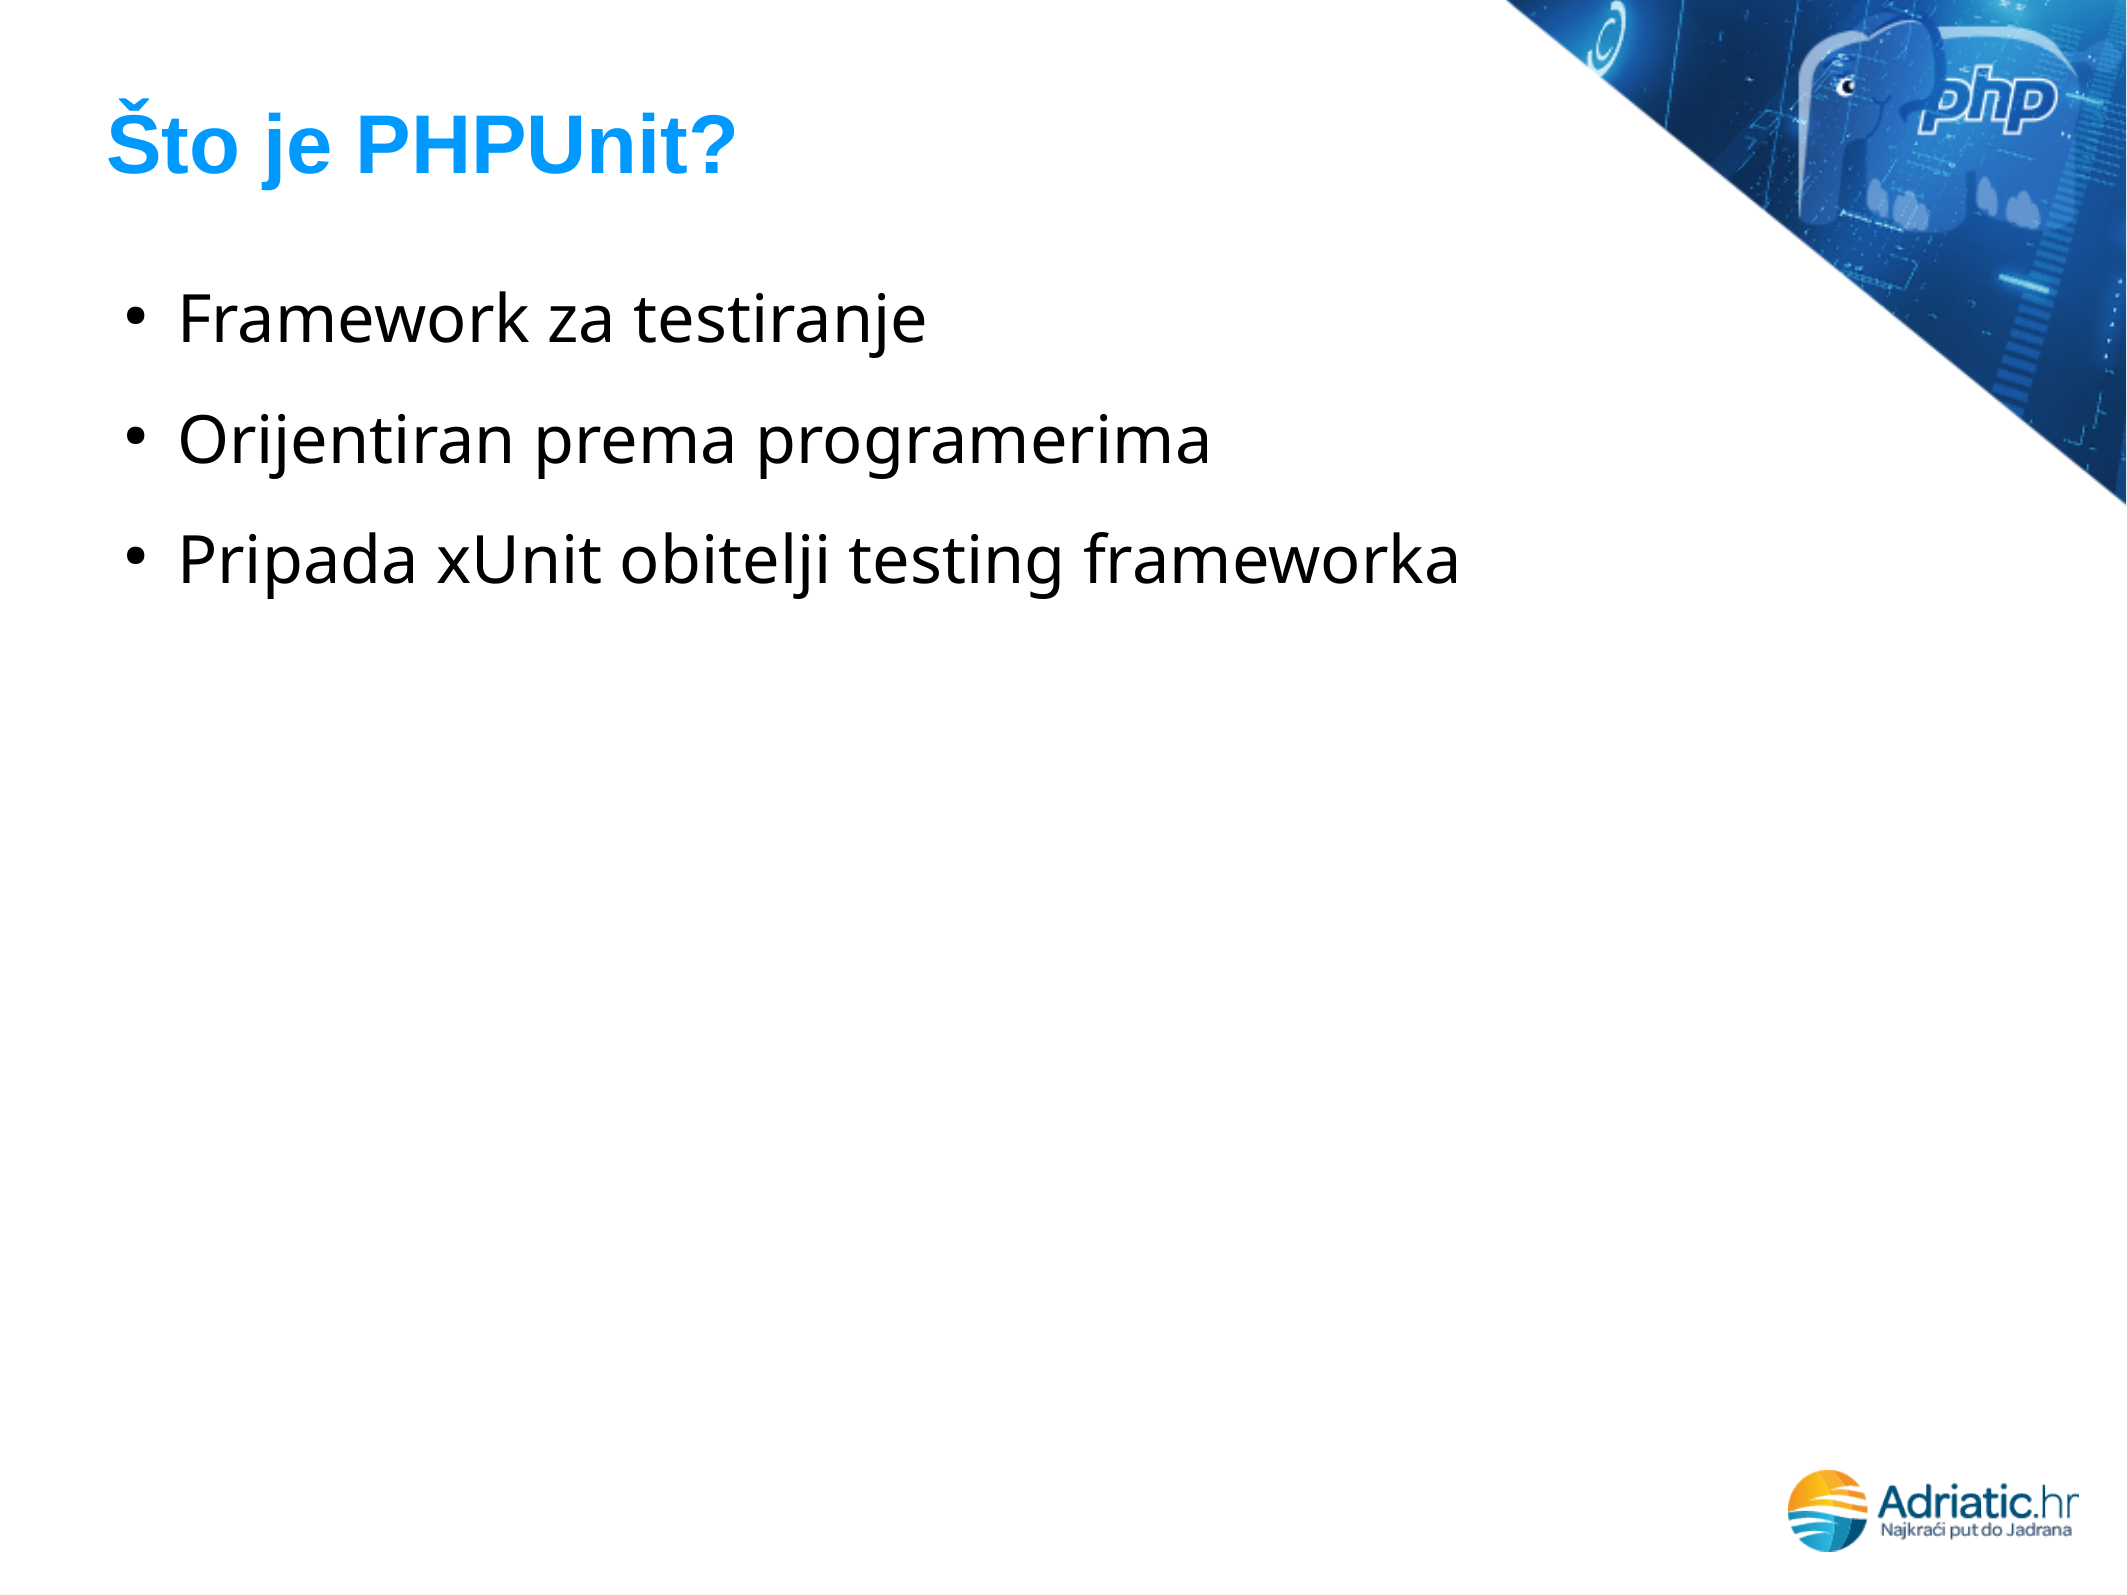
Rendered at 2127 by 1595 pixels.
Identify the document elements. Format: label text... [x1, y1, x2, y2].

picture [1505, 0, 2127, 625]
picture [1788, 1470, 2079, 1552]
title Što je PHPUnit? [106, 70, 1630, 219]
list Framework za testiranje Orijentiran prema programerima Pripada xUnit obitelji testing frameworka [106, 271, 2020, 1453]
